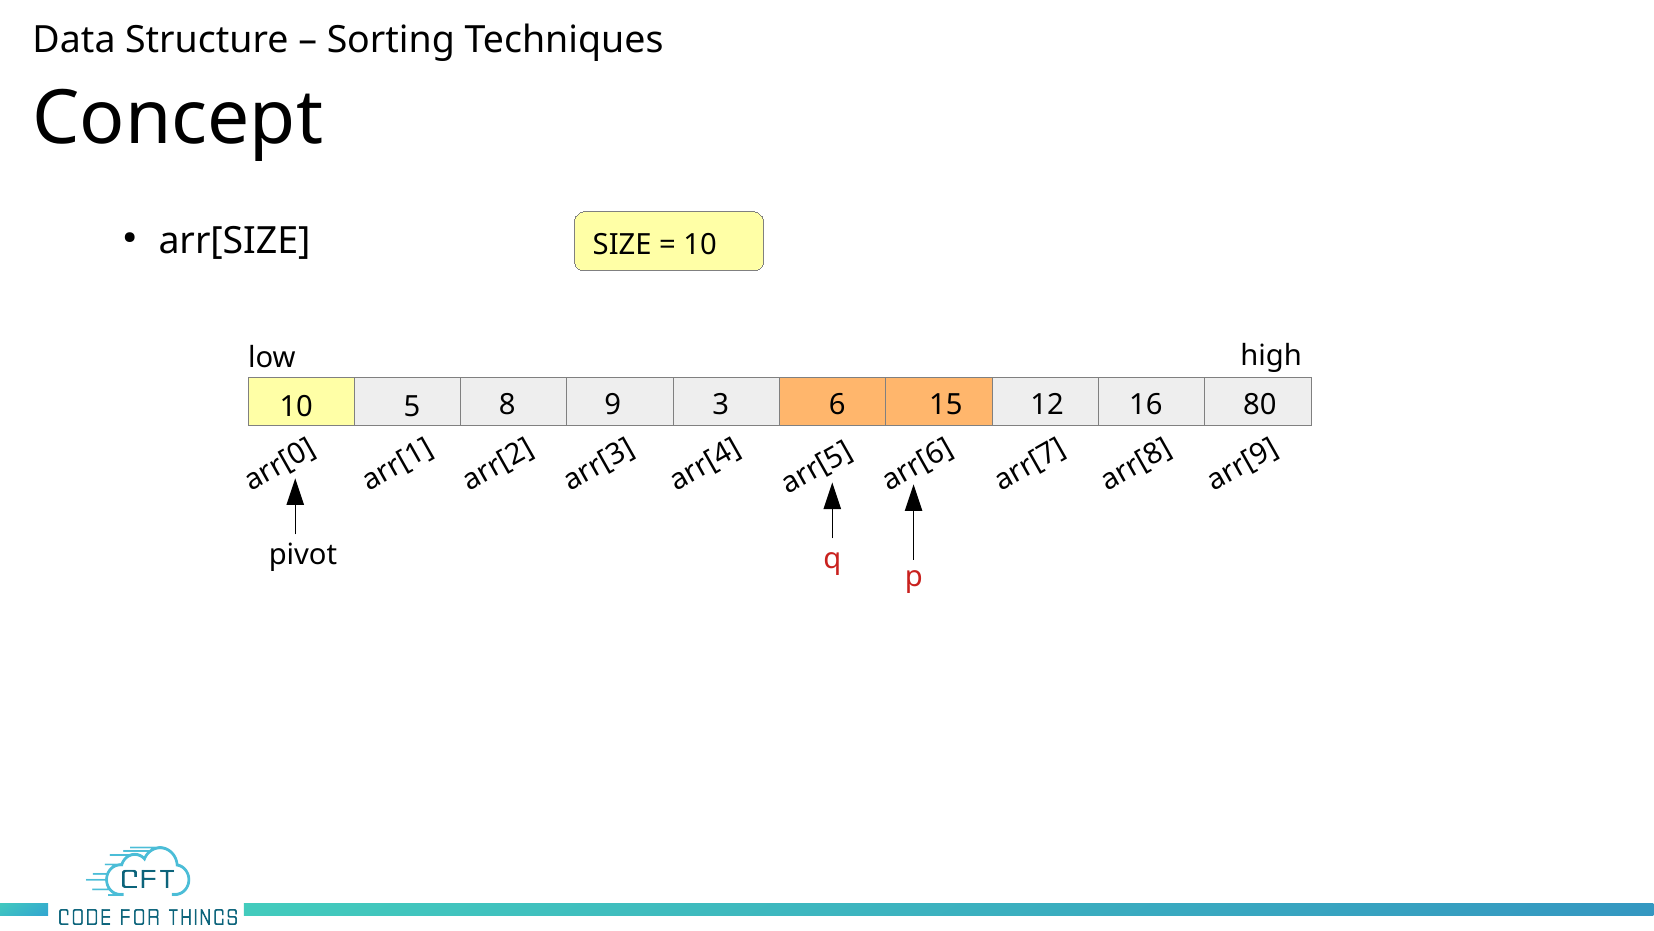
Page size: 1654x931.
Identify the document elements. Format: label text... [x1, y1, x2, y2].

text_box arr[7] [971, 404, 1111, 517]
text_box [1083, 377, 1114, 426]
text_box pivot [253, 525, 358, 575]
text_box 15 [914, 376, 982, 426]
text_box [762, 377, 814, 426]
text_box [332, 377, 388, 426]
text_box 9 [589, 376, 657, 426]
text_box arr[0] [218, 426, 360, 517]
text_box arr[5] [756, 426, 898, 520]
text_box SIZE = 10 [577, 215, 758, 265]
text_box arr[4] [647, 411, 786, 517]
text_box [863, 377, 914, 426]
text_box 12 [1015, 376, 1083, 426]
picture [59, 846, 237, 925]
text_box [248, 378, 264, 426]
text_box arr[8] [1079, 401, 1213, 517]
text_box low [233, 328, 337, 378]
text_box [574, 211, 764, 271]
text_box p [889, 547, 939, 615]
text_box [1182, 377, 1228, 426]
text_box 8 [484, 376, 551, 426]
text_box 5 [388, 377, 438, 428]
text_box arr[SIZE] [108, 205, 353, 272]
text_box 3 [690, 376, 762, 426]
text_box 10 [264, 378, 332, 428]
text_box [438, 377, 484, 426]
text_box 16 [1114, 376, 1182, 426]
text_box q [808, 529, 857, 579]
text_box high [1225, 327, 1329, 377]
text_box arr[9] [1181, 405, 1323, 517]
text_box arr[1] [336, 401, 473, 517]
text_box [1296, 377, 1312, 426]
text_box 6 [814, 376, 863, 426]
text_box [982, 377, 1015, 426]
text_box arr[3] [537, 413, 680, 517]
text_box arr[2] [437, 404, 574, 517]
text_box arr[6] [863, 426, 999, 517]
text_box 80 [1228, 377, 1296, 426]
text_box [551, 377, 589, 426]
text_box [657, 377, 690, 426]
title Data Structure – Sorting Techniques Concept [32, 12, 1184, 166]
